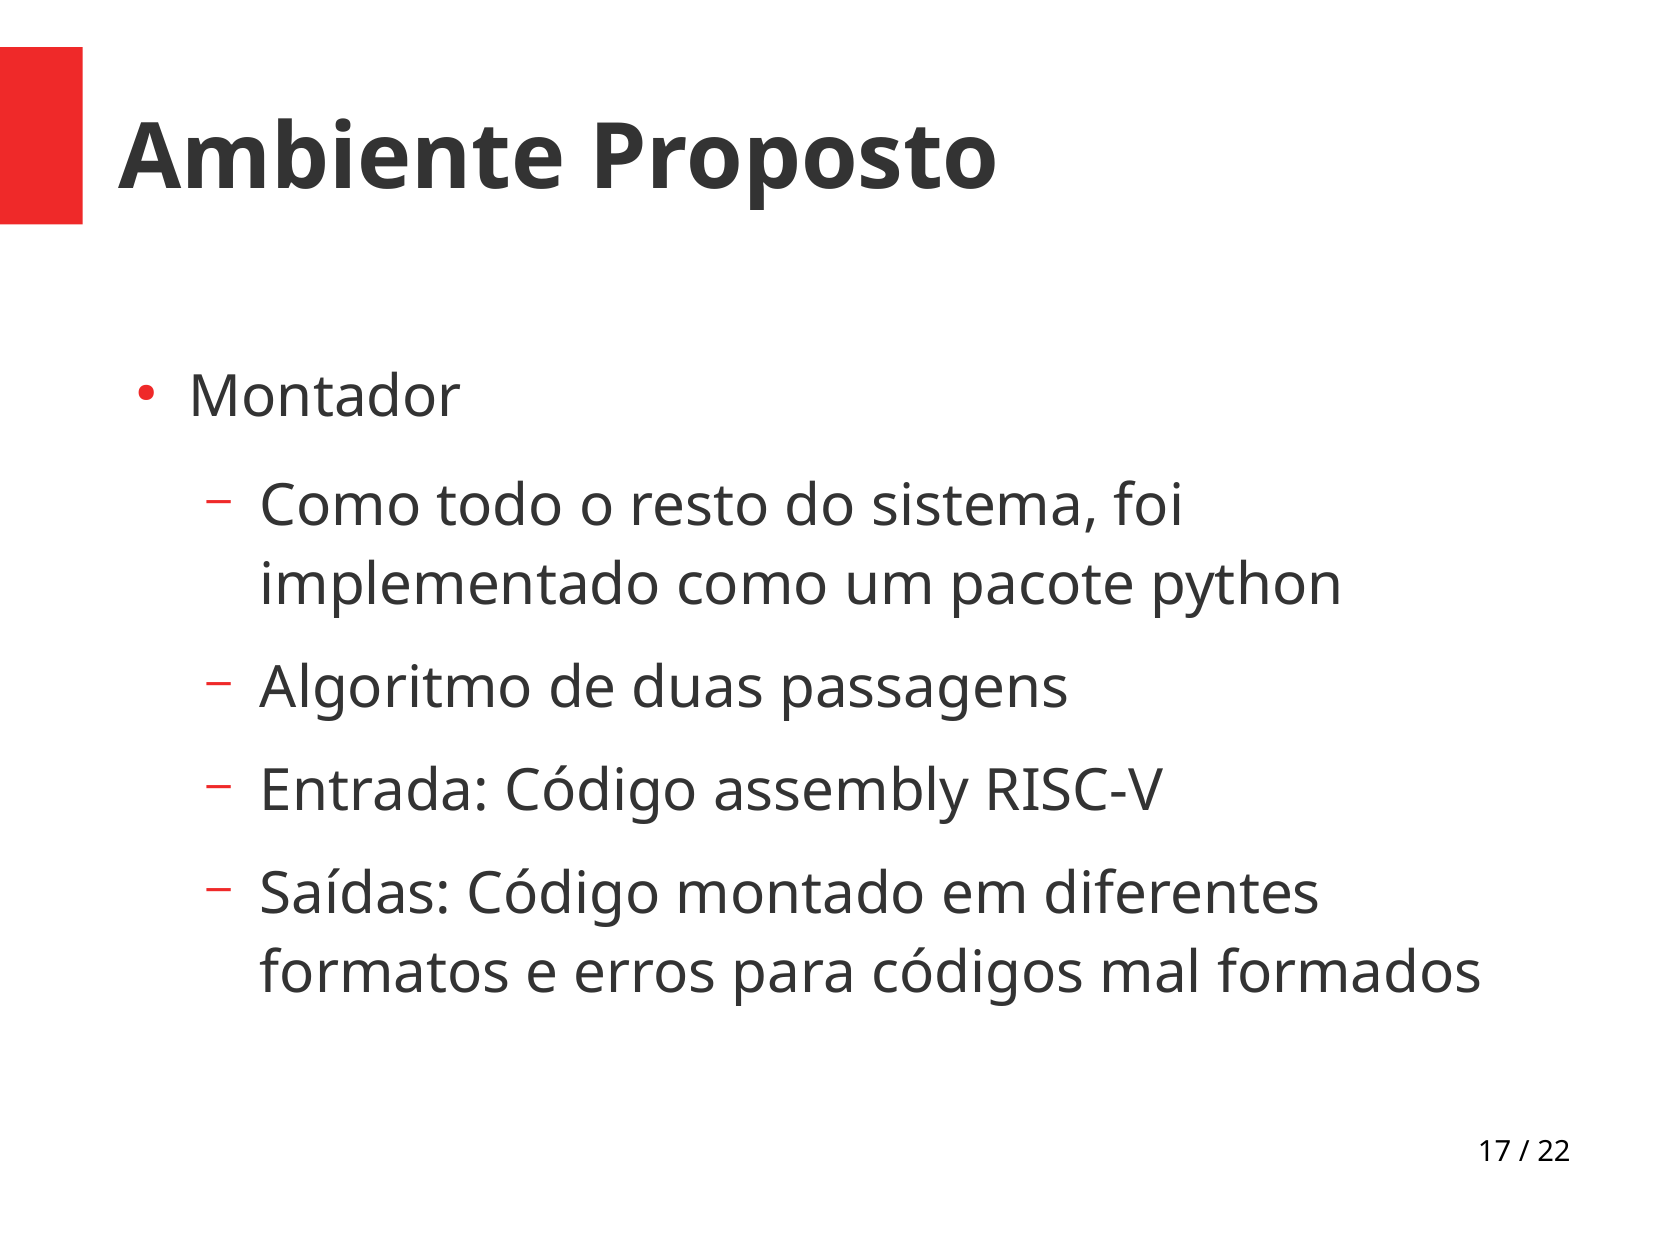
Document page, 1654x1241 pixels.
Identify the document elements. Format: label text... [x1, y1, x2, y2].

list Montador Como todo o resto do sistema, foi implementado como um pacote python Algoritmo de duas passagens Entrada: Código assembly RISC-V Saídas: Código montado em diferentes formatos e erros para códigos mal formados [118, 354, 1536, 1074]
title Ambiente Proposto [118, 49, 1571, 257]
